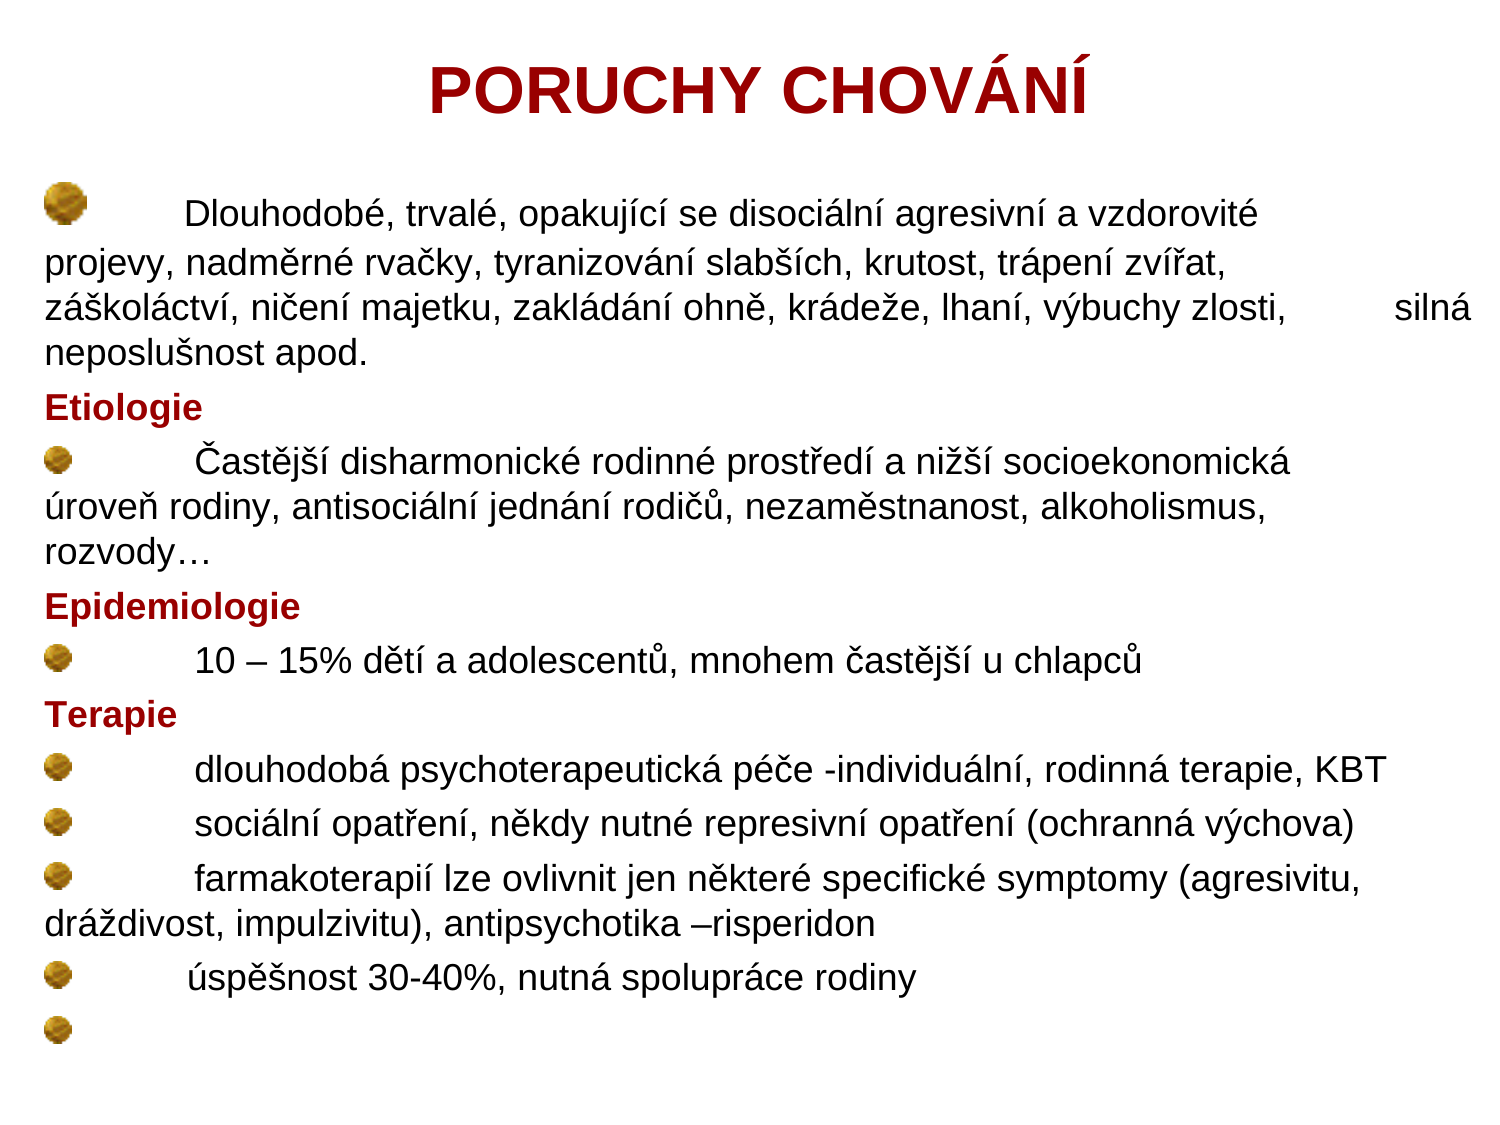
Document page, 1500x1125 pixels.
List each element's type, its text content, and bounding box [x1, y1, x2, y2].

subtitle Dlouhodobé, trvalé, opakující se disociální agresivní a vzdorovité projevy, nadměrné rvačky, tyranizování slabších, krutost, trápení zvířat, záškoláctví, ničení majetku, zakládání ohně, krádeže, lhaní, výbuchy zlosti, silná neposlušnost apod. Etiologie Častější disharmonické rodinné prostředí a nižší socioekonomická úroveň rodiny, antisociální jednání rodičů, nezaměstnanost, alkoholismus, rozvody… Epidemiologie 10 – 15% dětí a adolescentů, mnohem častější u chlapců Terapie dlouhodobá psychoterapeutická péče -individuální, rodinná terapie, KBT sociální opatření, někdy nutné represivní opatření (ochranná výchova) farmakoterapií lze ovlivnit jen některé specifické symptomy (agresivitu, dráždivost, impulzivitu), antipsychotika –risperidon úspěšnost 30-40%, nutná spolupráce rodiny [29, 160, 1500, 1083]
title PORUCHY CHOVÁNÍ [29, 0, 1471, 160]
